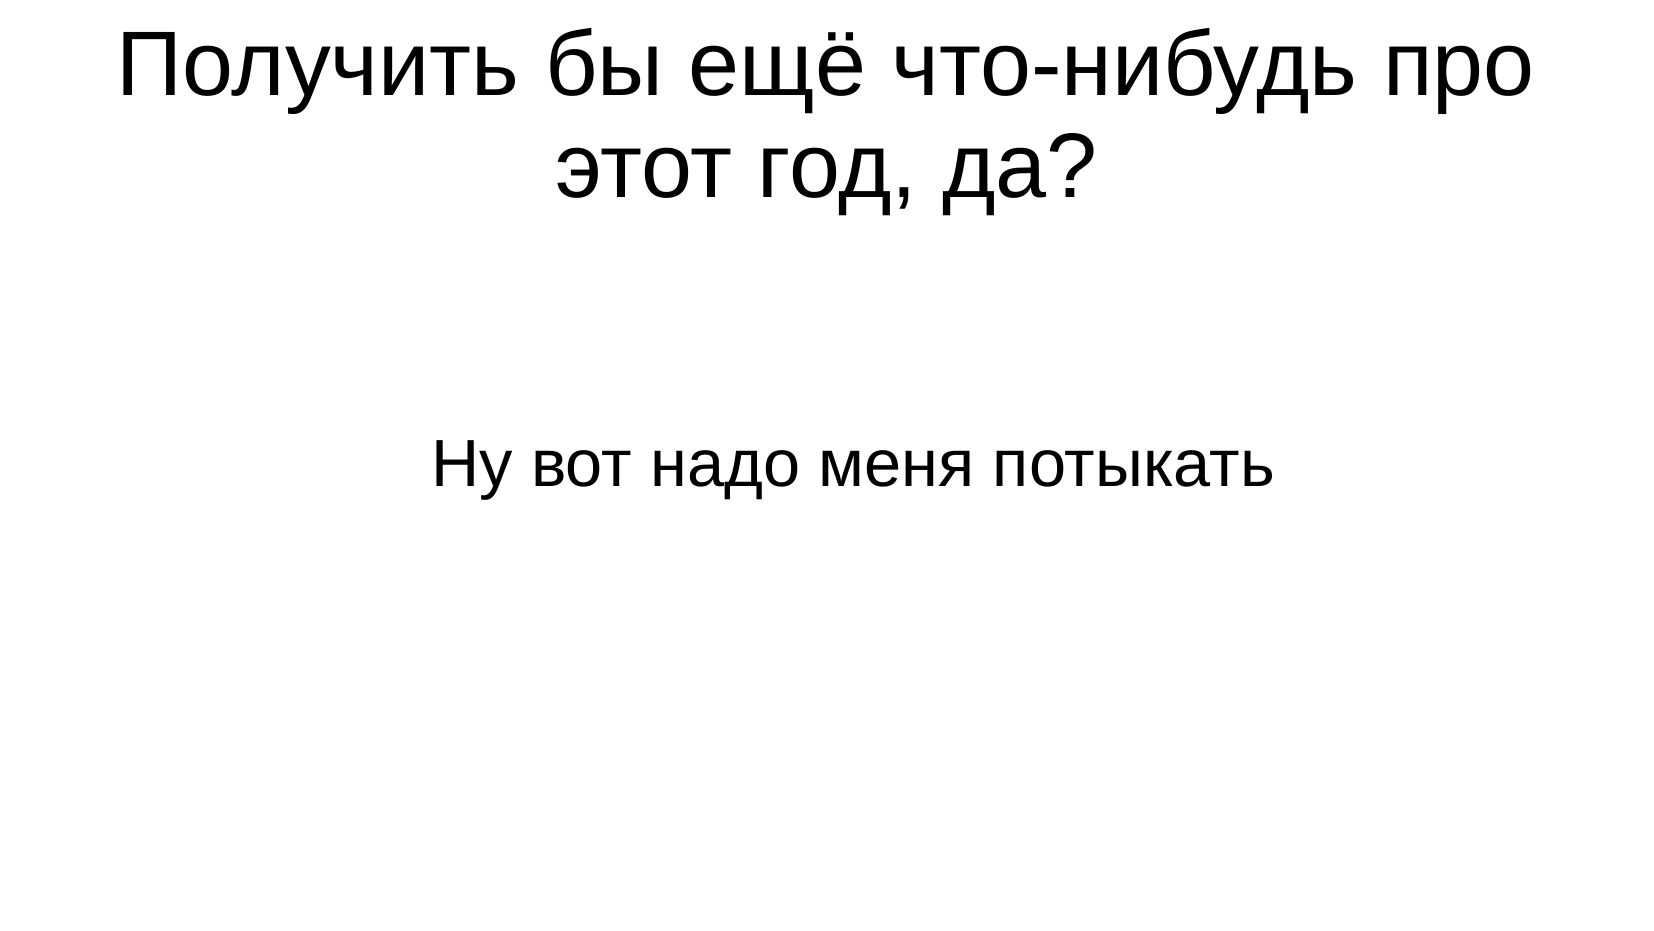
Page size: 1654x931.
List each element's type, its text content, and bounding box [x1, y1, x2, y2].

list Ну вот надо меня потыкать [82, 217, 1571, 758]
title Получить бы ещё что-нибудь про этот год, да? [82, 12, 1571, 217]
